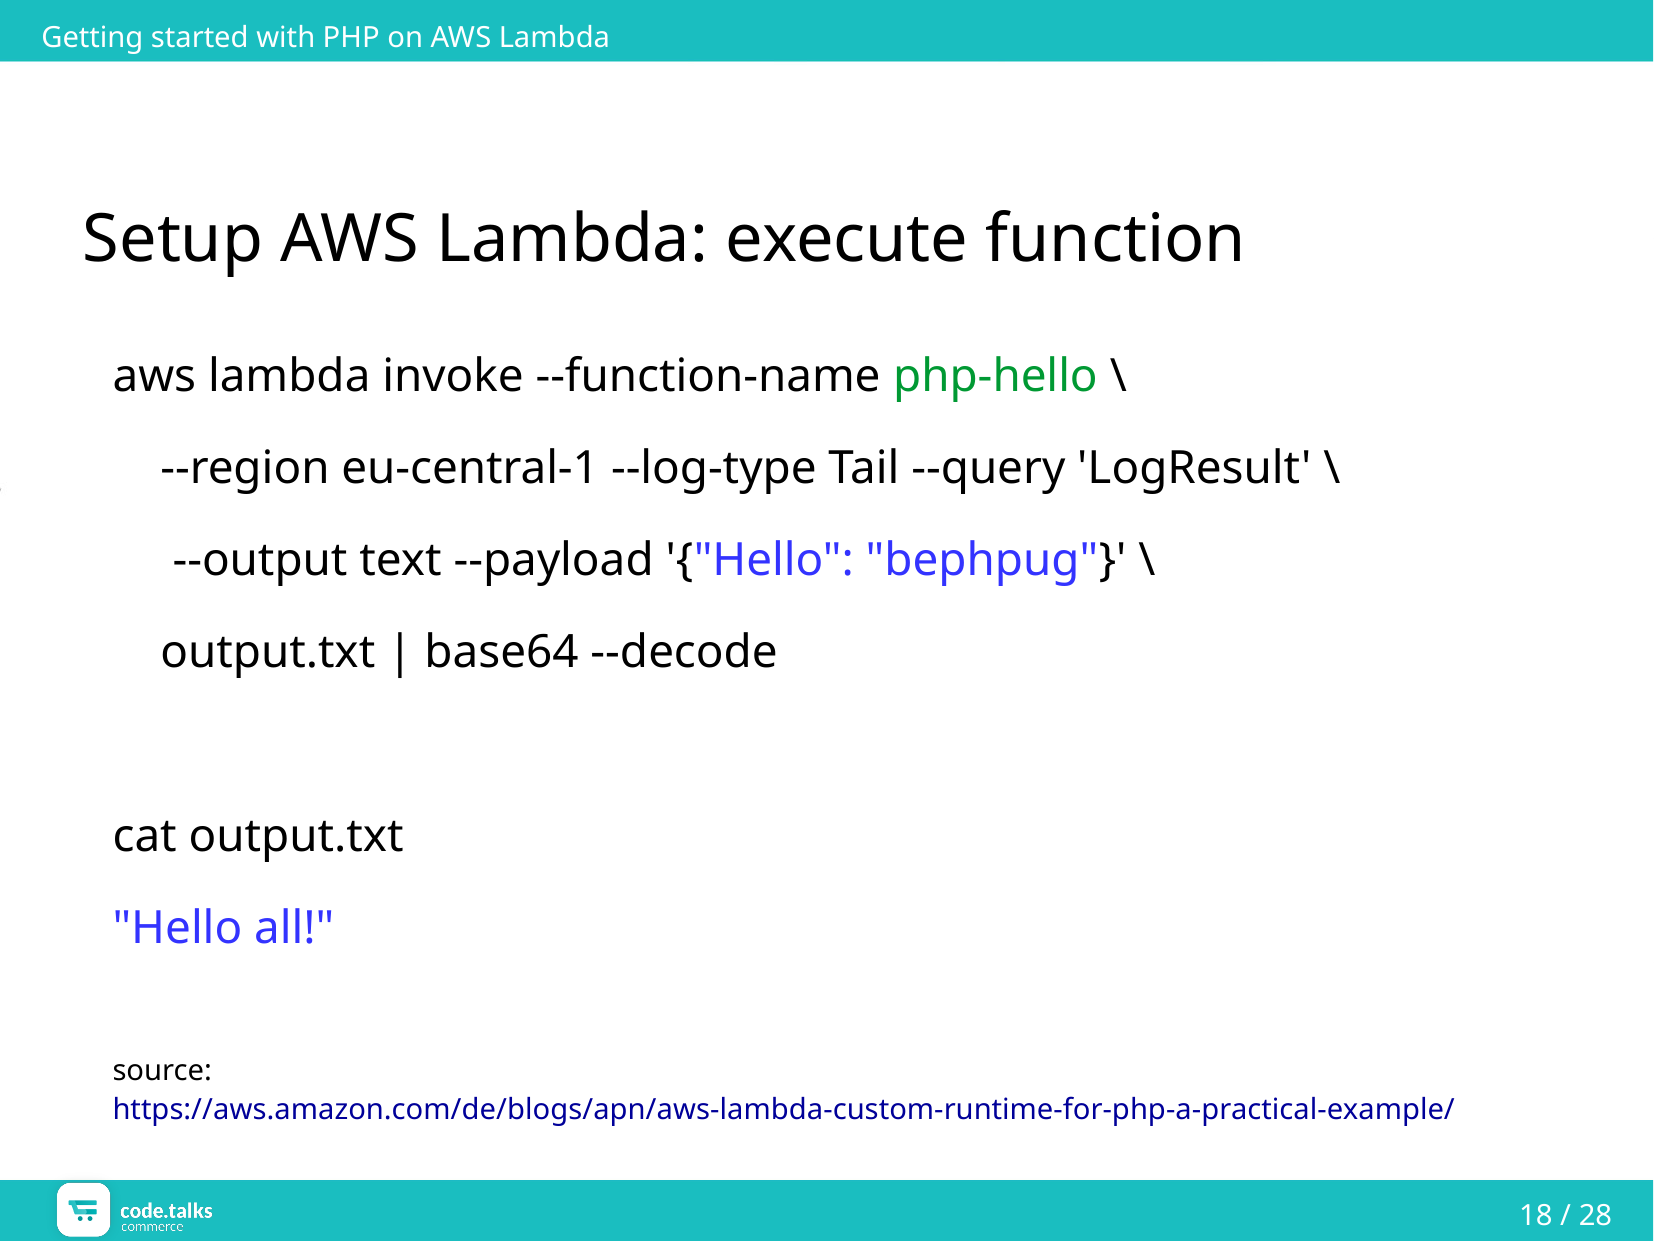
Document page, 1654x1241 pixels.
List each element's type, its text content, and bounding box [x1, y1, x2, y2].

list aws lambda invoke --function-name php-hello \ --region eu-central-1 --log-type Tail --query 'LogResult' \ --output text --payload '{"Hello": "bephpug"}' \ output.txt | base64 --decode cat output.txt "Hello all!" source: https://aws.amazon.com/de/blogs/apn/aws-lambda-custom-runtime-for-php-a-practical-example/ [112, 342, 1613, 1209]
title Setup AWS Lambda: execute function [82, 139, 1571, 332]
picture [0, 0, 1654, 1241]
